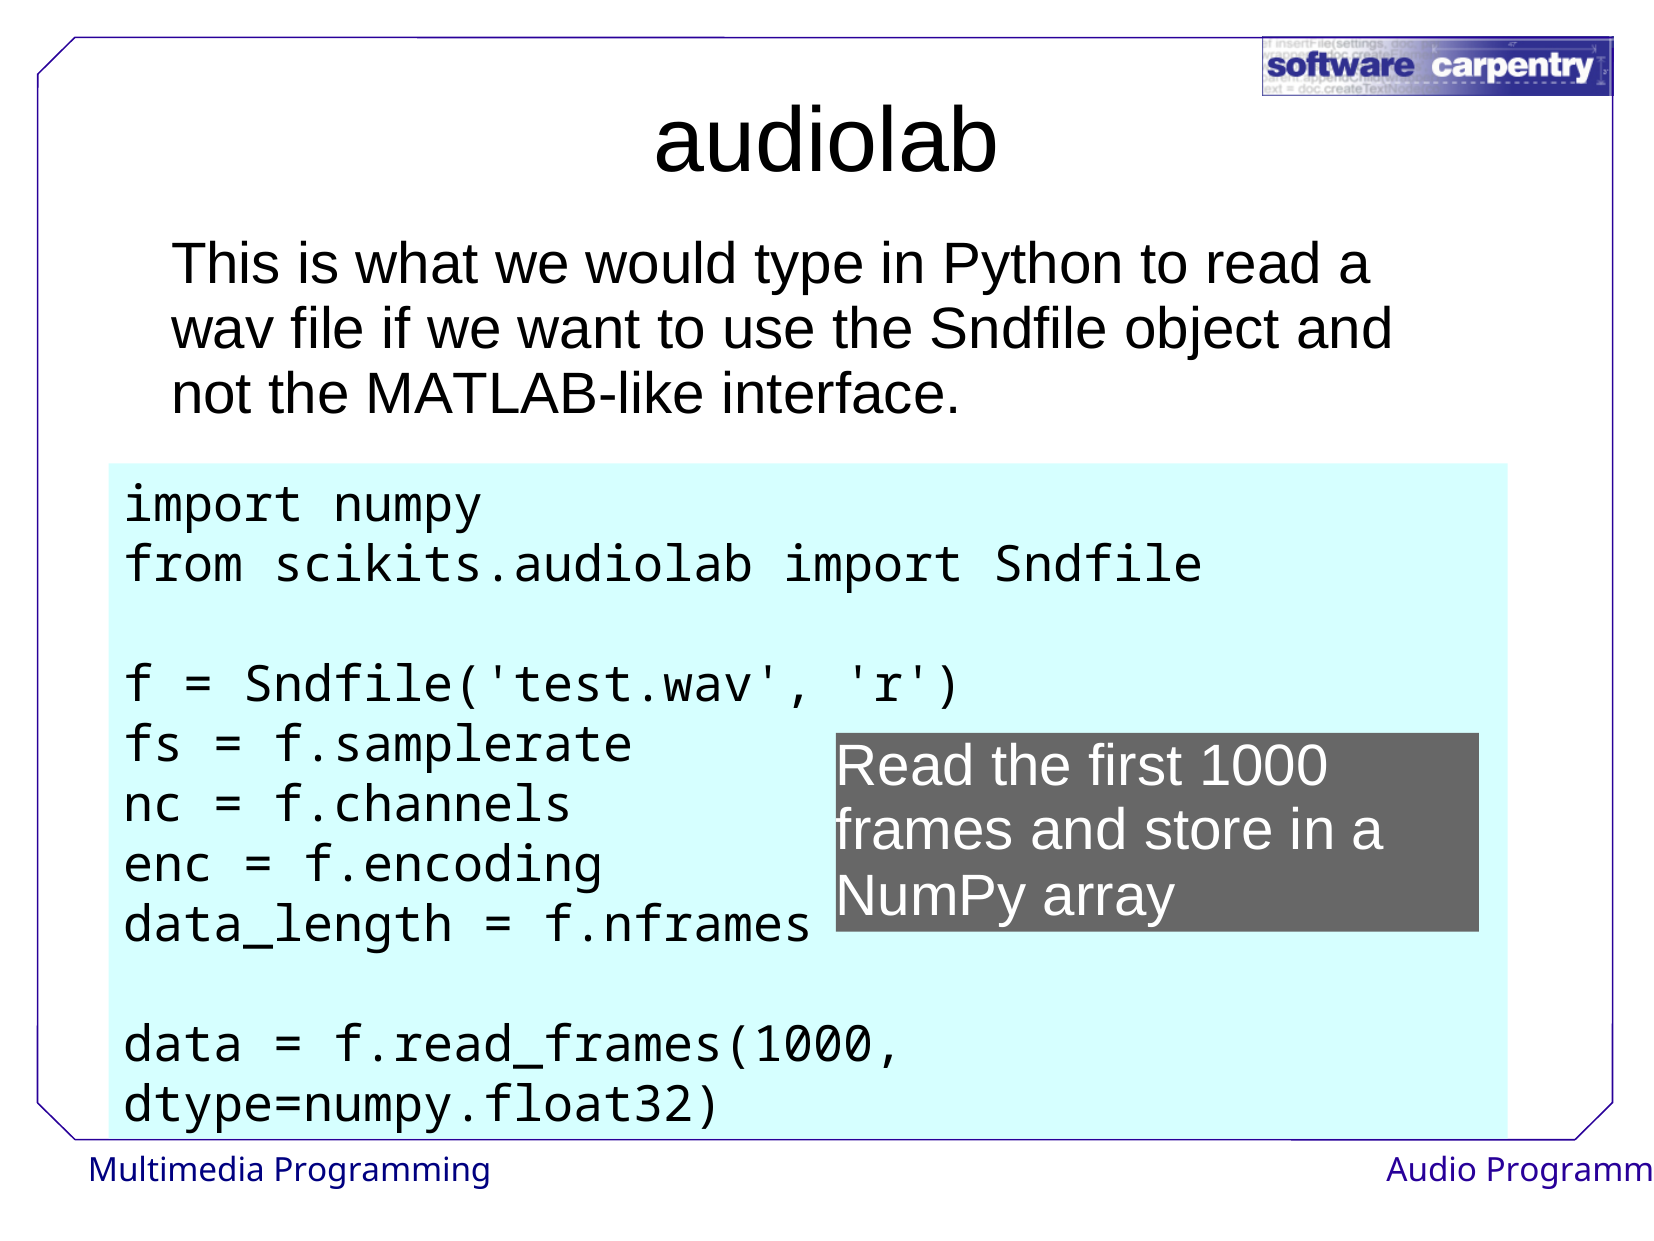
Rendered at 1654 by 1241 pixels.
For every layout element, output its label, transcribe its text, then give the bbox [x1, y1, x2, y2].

text_box This is what we would type in Python to read a wav file if we want to use the Sndfile object and not the MATLAB-like interface. [171, 224, 1480, 434]
picture [1262, 36, 1614, 96]
list import numpy from scikits.audiolab import Sndfile f = Sndfile('test.wav', 'r') fs = f.samplerate nc = f.channels enc = f.encoding data_length = f.nframes data = f.read_frames(1000, dtype=numpy.float32) [108, 463, 1508, 1079]
text_box Read the first 1000 frames and store in a NumPy array [835, 732, 1479, 932]
text_box audiolab [82, 82, 1572, 205]
